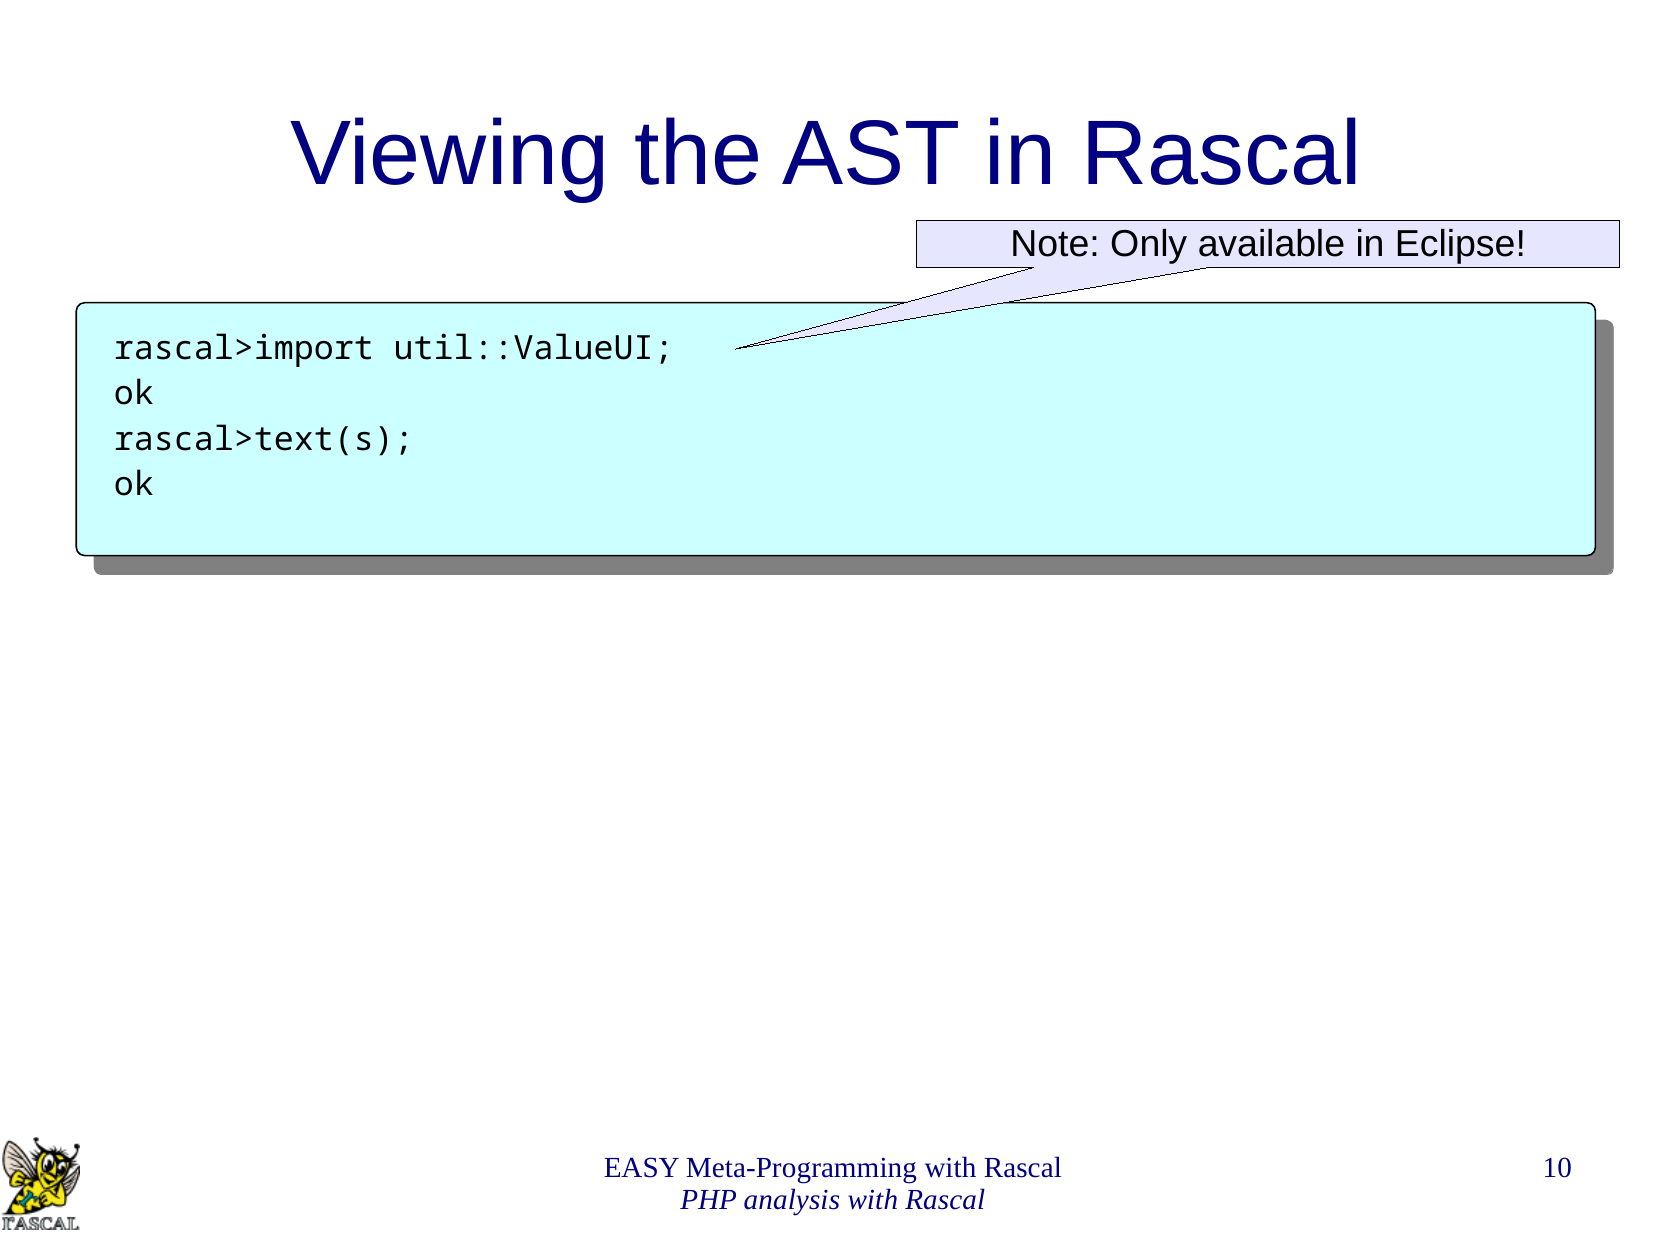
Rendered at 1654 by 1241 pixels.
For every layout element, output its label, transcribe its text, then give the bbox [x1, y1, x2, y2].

text_box Note: Only available in Eclipse! [855, 220, 1620, 316]
title Viewing the AST in Rascal [82, 49, 1571, 257]
picture [1, 1137, 80, 1230]
text_box [76, 302, 903, 556]
text_box rascal>import util::ValueUI; ok rascal>text(s); ok [99, 316, 1591, 867]
text_box [933, 302, 1596, 555]
